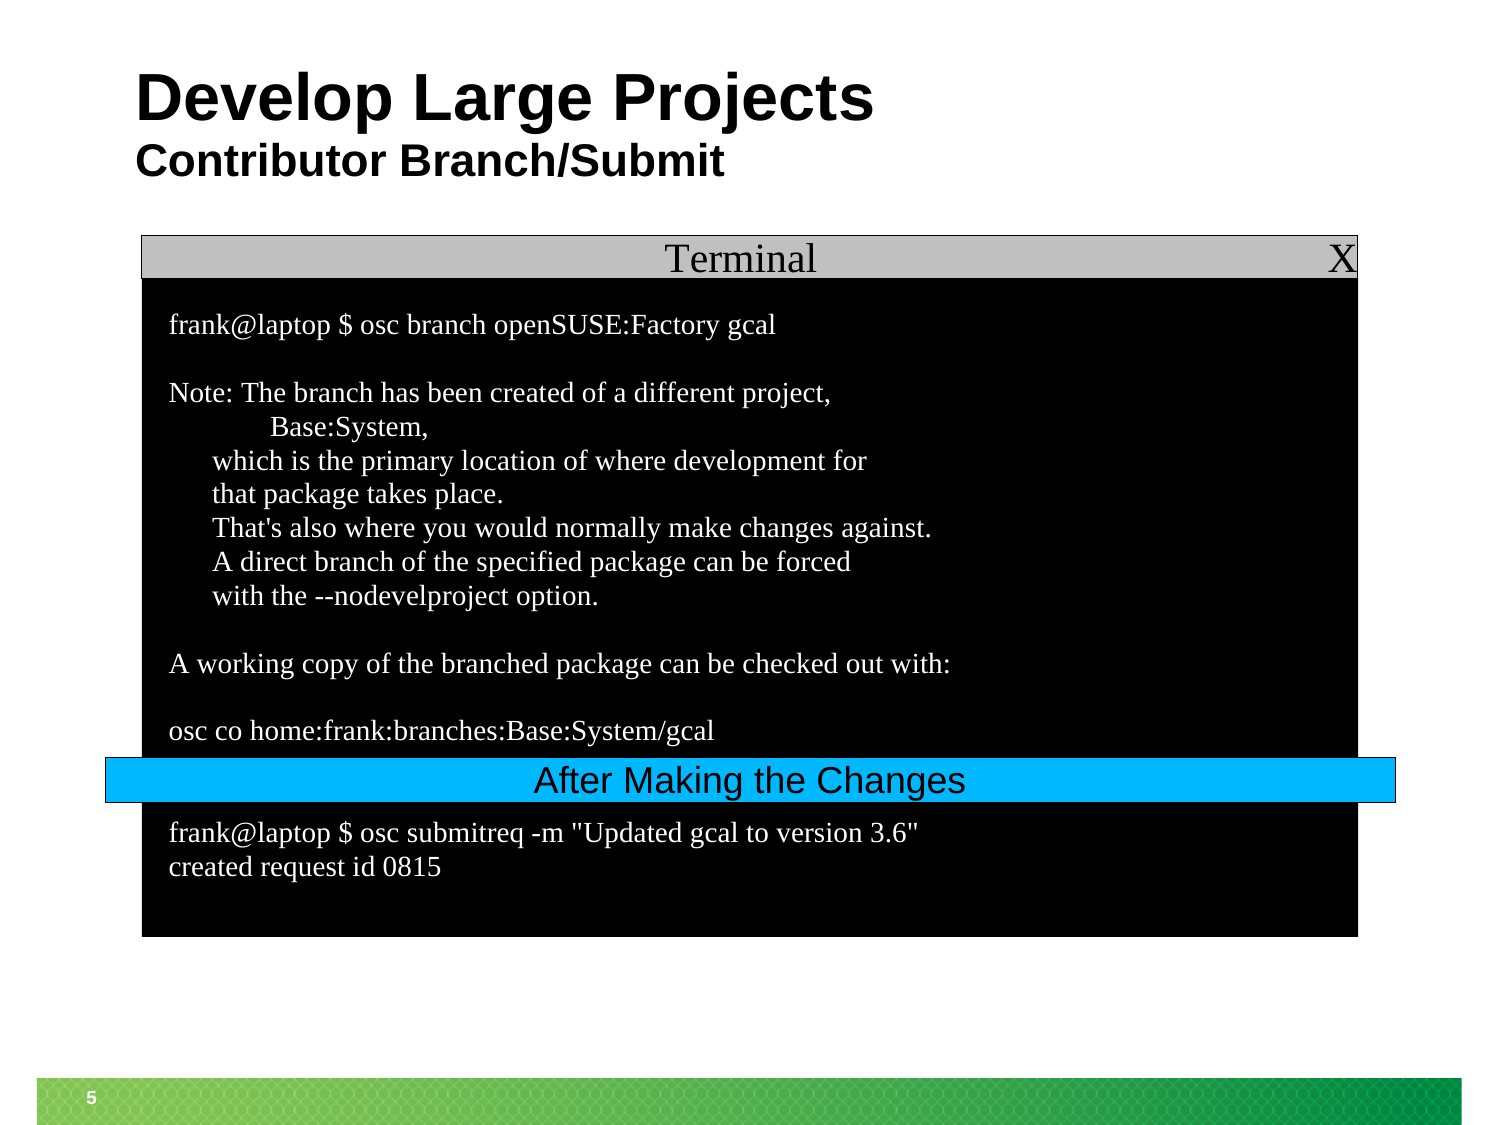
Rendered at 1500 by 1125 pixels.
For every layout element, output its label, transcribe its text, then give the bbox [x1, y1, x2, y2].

picture [36, 1078, 1462, 1125]
text_box Terminal X [141, 235, 1358, 278]
text_box frank@laptop $ osc branch openSUSE:Factory gcal Note: The branch has been created of a different project, Base:System, which is the primary location of where development for that package takes place. That's also where you would normally make changes against. A direct branch of the specified package can be forced with the --nodevelproject option. A working copy of the branched package can be checked out with: osc co home:frank:branches:Base:System/gcal frank@laptop $ osc submitreq -m "Updated gcal to version 3.6" created request id 0815 [168, 307, 1335, 757]
text_box [141, 278, 1359, 757]
text_box [141, 803, 1359, 937]
text_box After Making the Changes [105, 757, 1396, 803]
title Develop Large Projects Contributor Branch/Submit [135, 41, 1372, 204]
text_box frank@laptop $ osc branch openSUSE:Factory gcal Note: The branch has been created of a different project, Base:System, which is the primary location of where development for that package takes place. That's also where you would normally make changes against. A direct branch of the specified package can be forced with the --nodevelproject option. A working copy of the branched package can be checked out with: osc co home:frank:branches:Base:System/gcal frank@laptop $ osc submitreq -m "Updated gcal to version 3.6" created request id 0815 [168, 803, 1335, 919]
